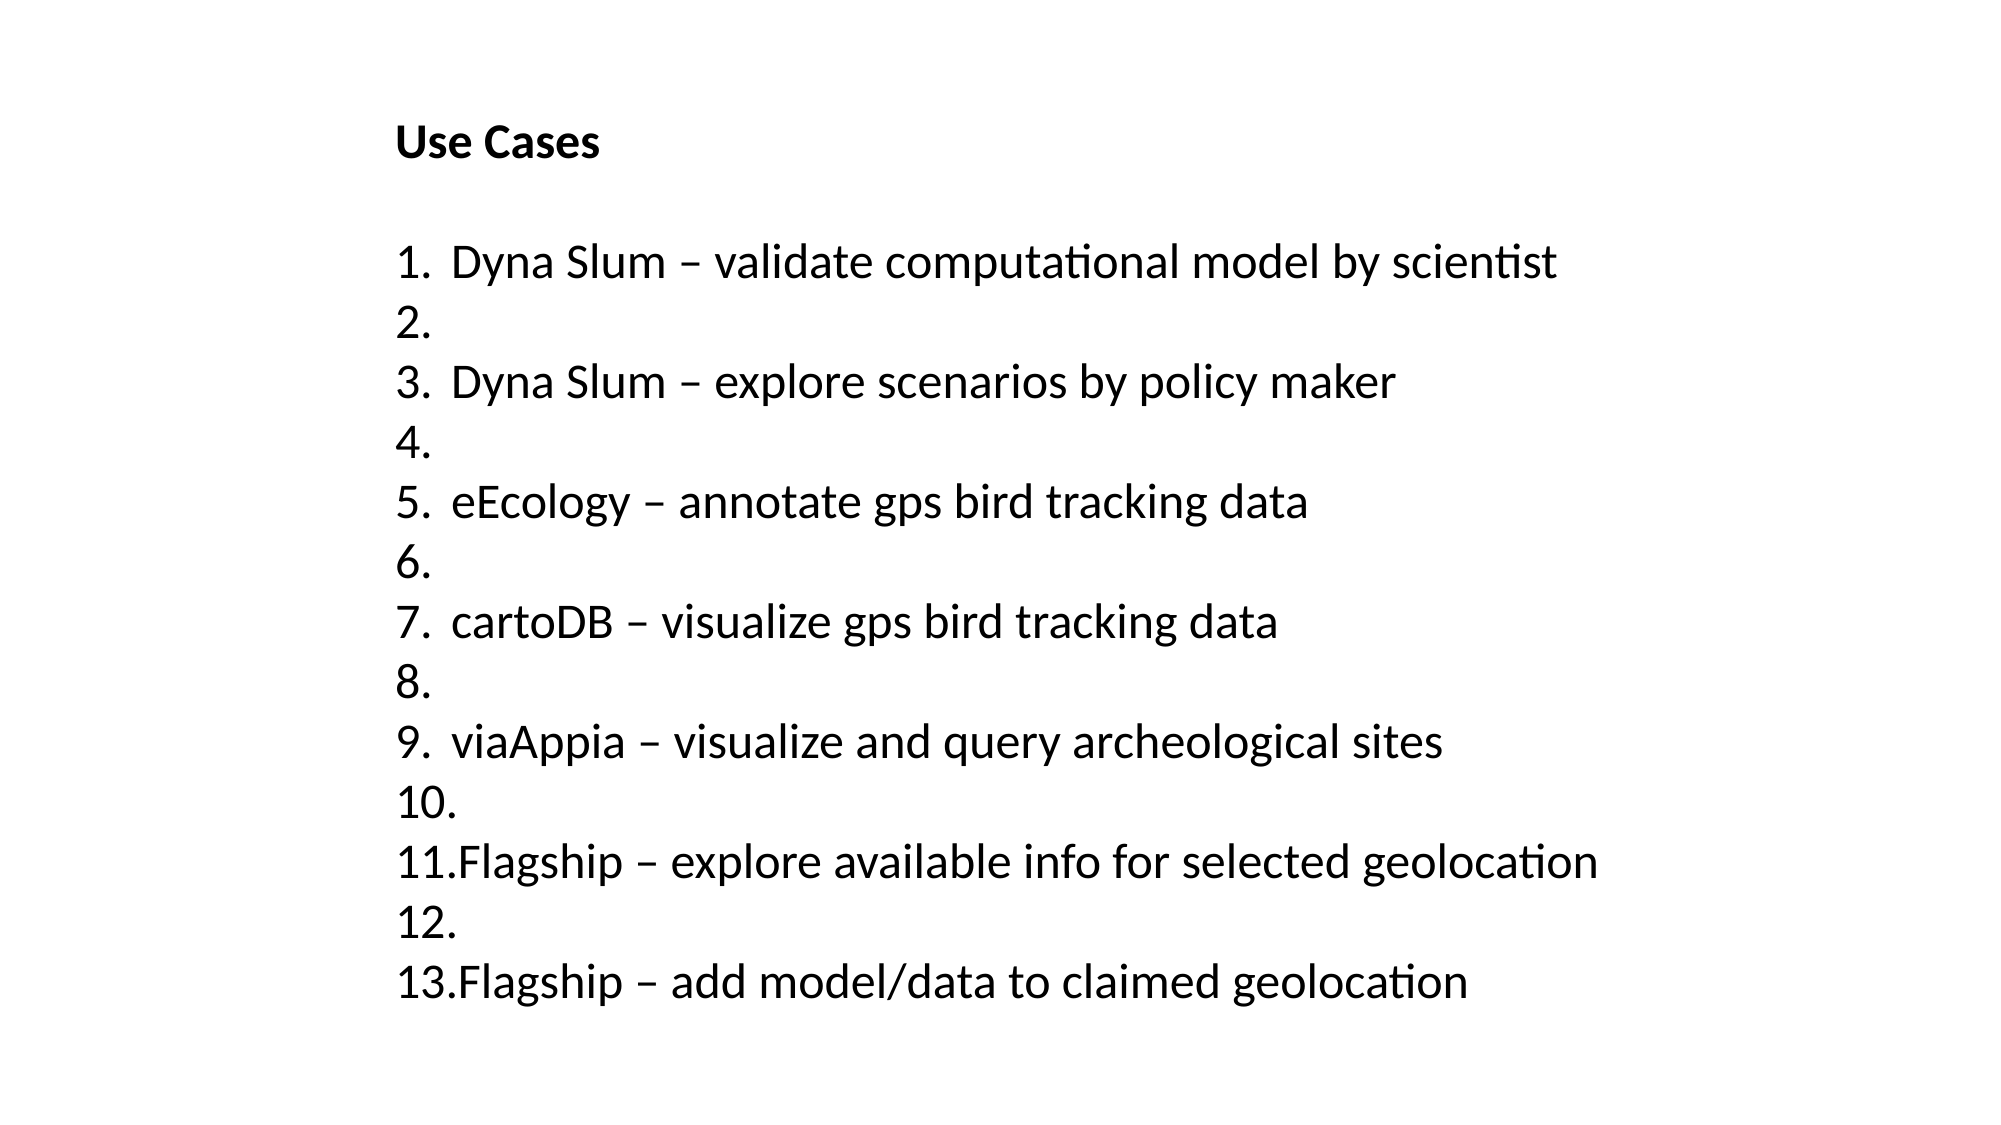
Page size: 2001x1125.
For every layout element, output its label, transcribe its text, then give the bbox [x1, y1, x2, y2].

text_box Use Cases Dyna Slum – validate computational model by scientist Dyna Slum – explore scenarios by policy maker eEcology – annotate gps bird tracking data cartoDB – visualize gps bird tracking data viaAppia – visualize and query archeological sites Flagship – explore available info for selected geolocation Flagship – add model/data to claimed geolocation [380, 100, 1621, 1025]
